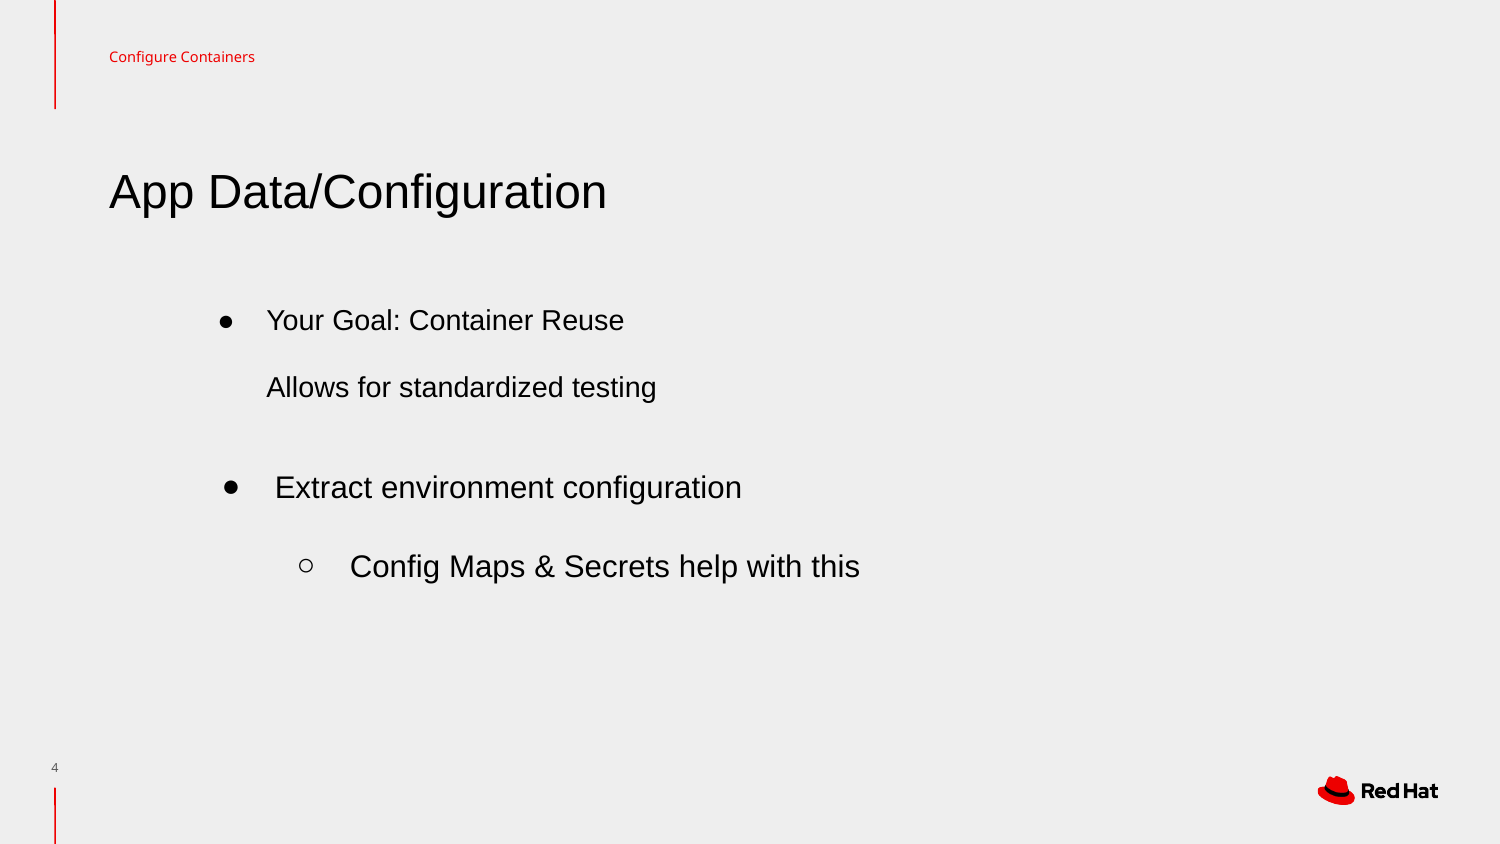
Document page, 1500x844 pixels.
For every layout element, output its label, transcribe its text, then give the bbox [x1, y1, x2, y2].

text_box Extract environment configuration Config Maps & Secrets help with this [184, 411, 896, 599]
picture [1317, 776, 1438, 805]
title Your Goal: Container Reuse Allows for standardized testing [197, 269, 1401, 407]
subtitle Configure Containers [55, 6, 689, 108]
slide_number <number> [10, 759, 101, 777]
title App Data/Configuration [55, 145, 1285, 265]
